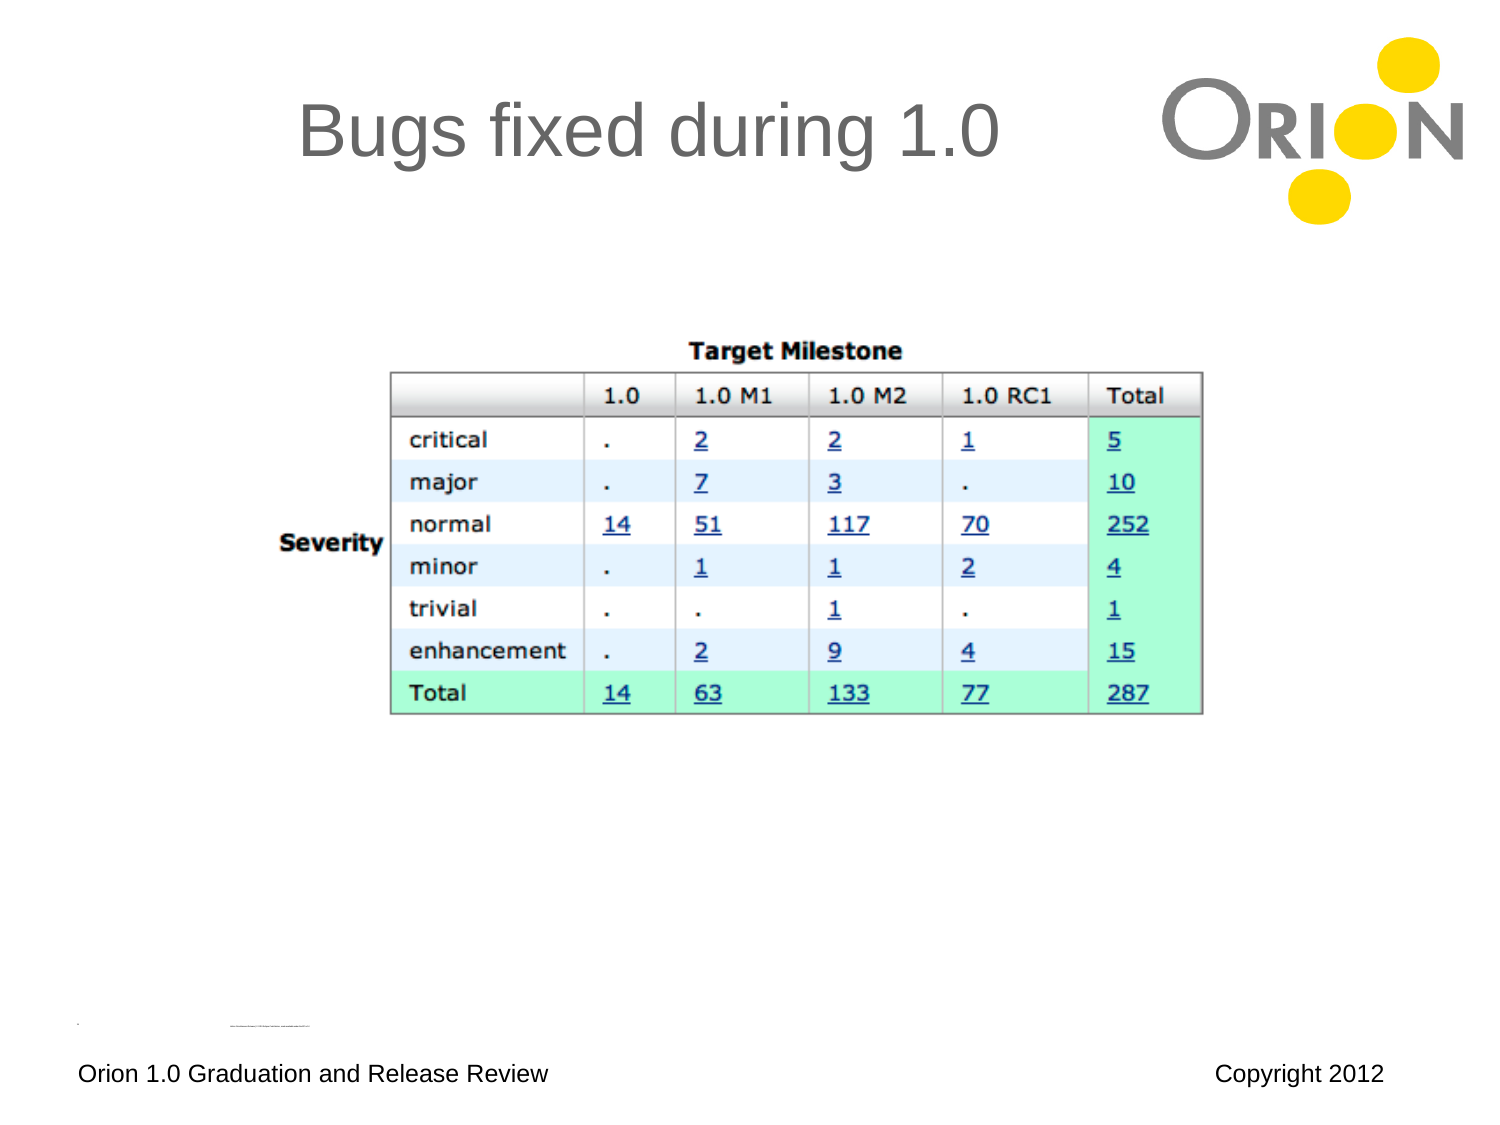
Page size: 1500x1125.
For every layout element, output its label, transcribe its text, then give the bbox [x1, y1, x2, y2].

title Bugs fixed during 1.0 [99, 37, 1201, 226]
picture [262, 337, 1225, 745]
picture [1201, 37, 1463, 225]
